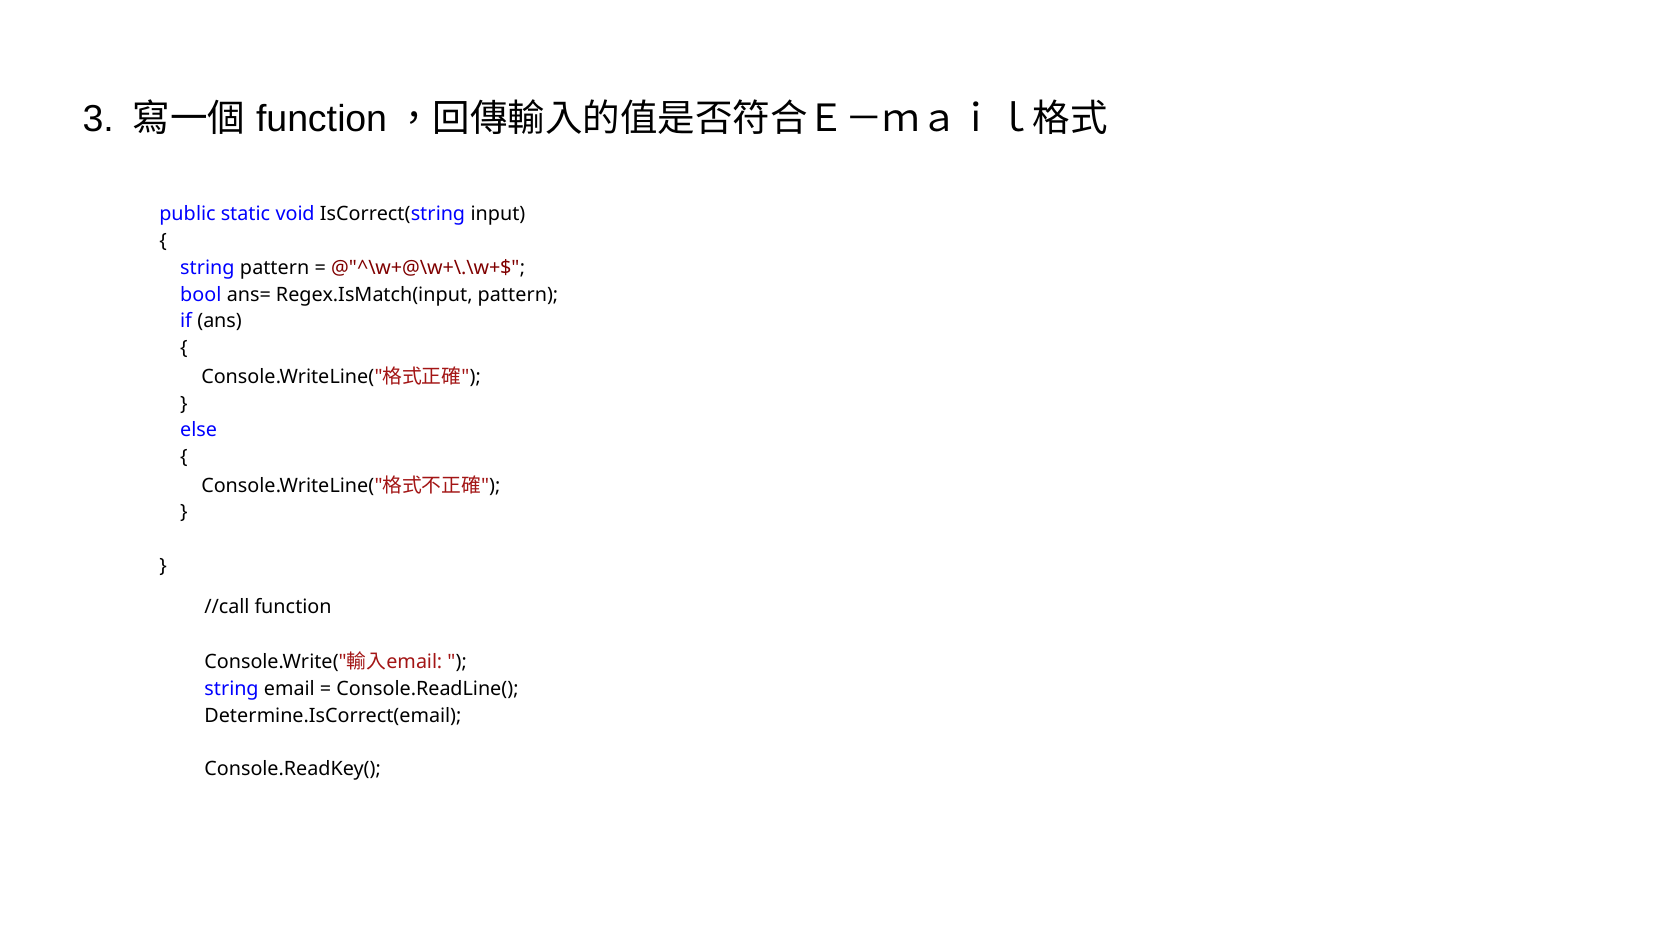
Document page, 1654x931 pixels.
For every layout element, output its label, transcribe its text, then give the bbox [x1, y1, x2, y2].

text_box //call function Console.Write("輸入email: "); string email = Console.ReadLine(); Determine.IsCorrect(email); Console.ReadKey(); [189, 584, 680, 739]
text_box public static void IsCorrect(string input) { string pattern = @"^\w+@\w+\.\w+$"; bool ans= Regex.IsMatch(input, pattern); if (ans) { Console.WriteLine("格式正確"); } else { Console.WriteLine("格式不正確"); } } [144, 192, 709, 485]
title 3. 寫一個function，回傳輸入的值是否符合Ｅ－ｍａｉｌ格式 [82, 37, 1571, 193]
